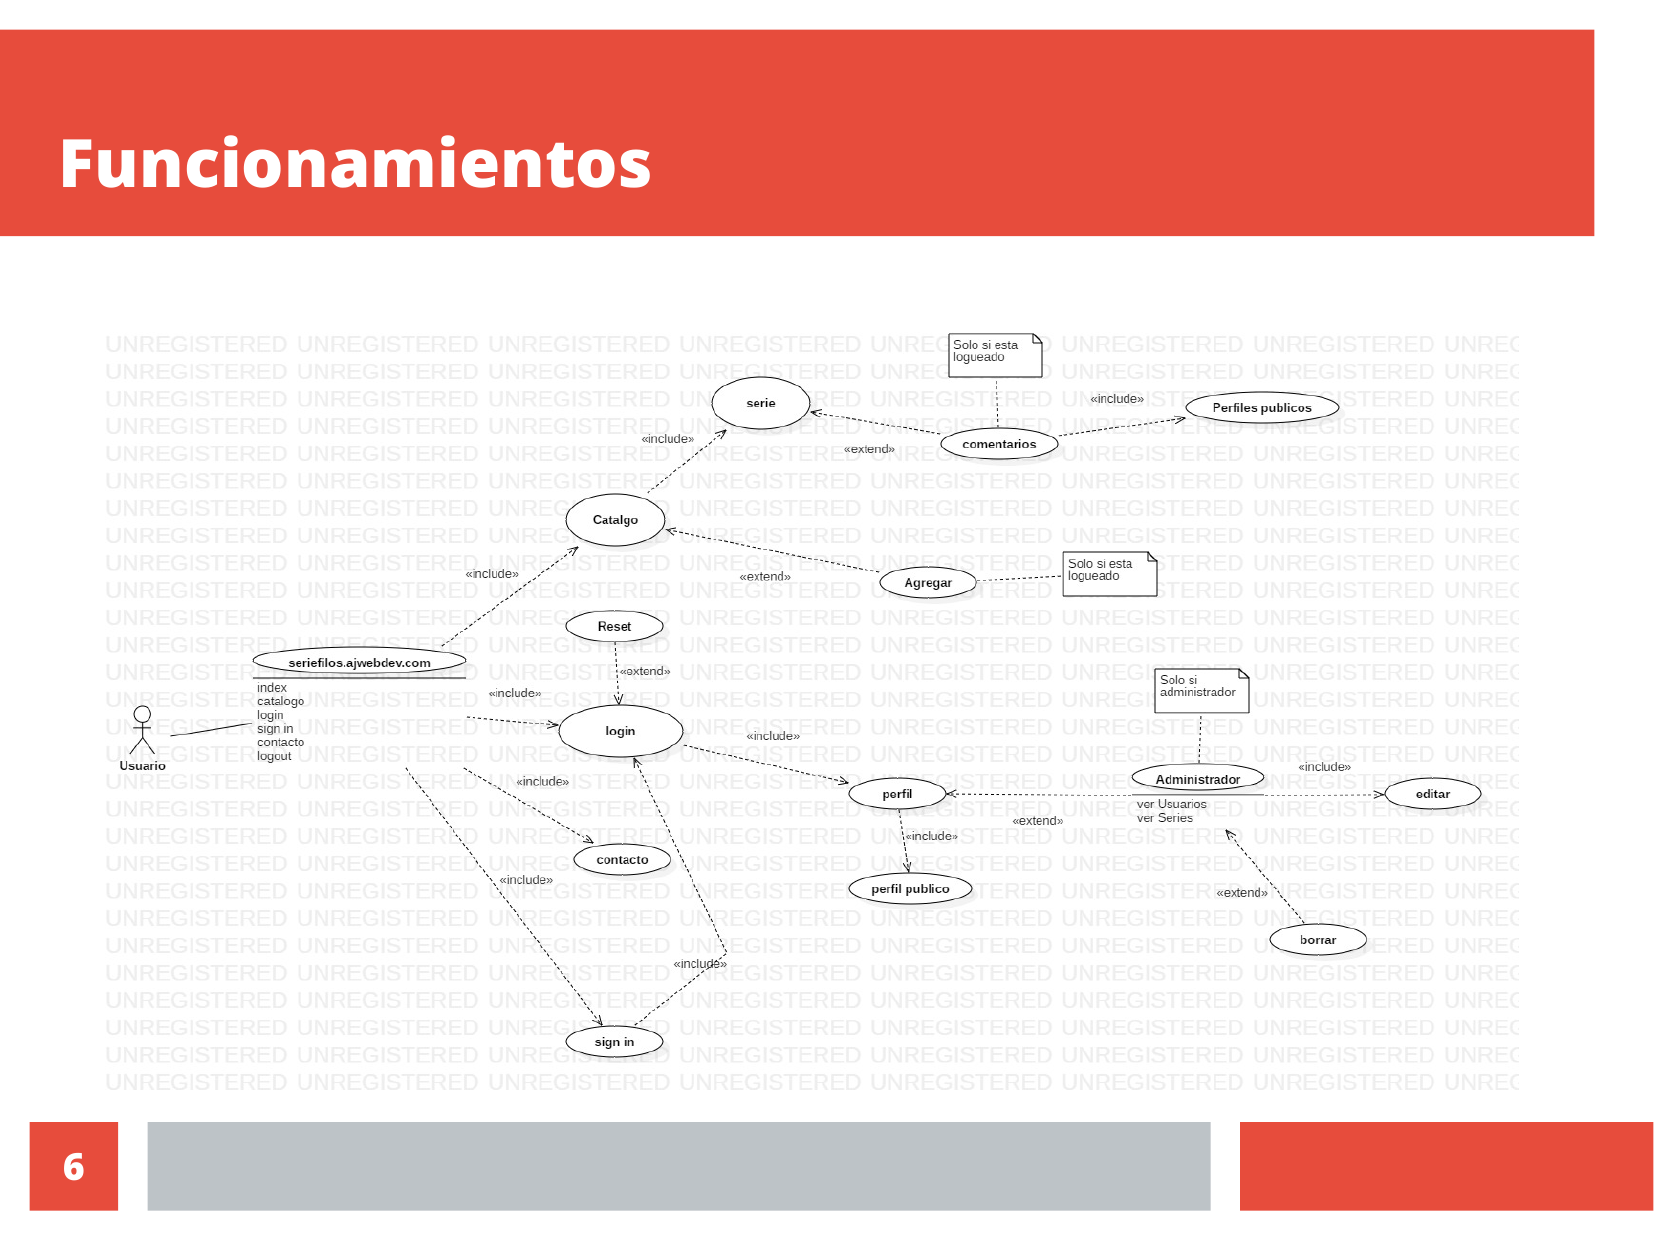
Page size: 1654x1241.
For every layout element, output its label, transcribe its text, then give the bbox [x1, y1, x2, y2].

title Funcionamientos [59, 59, 1595, 207]
picture [105, 324, 1519, 1093]
